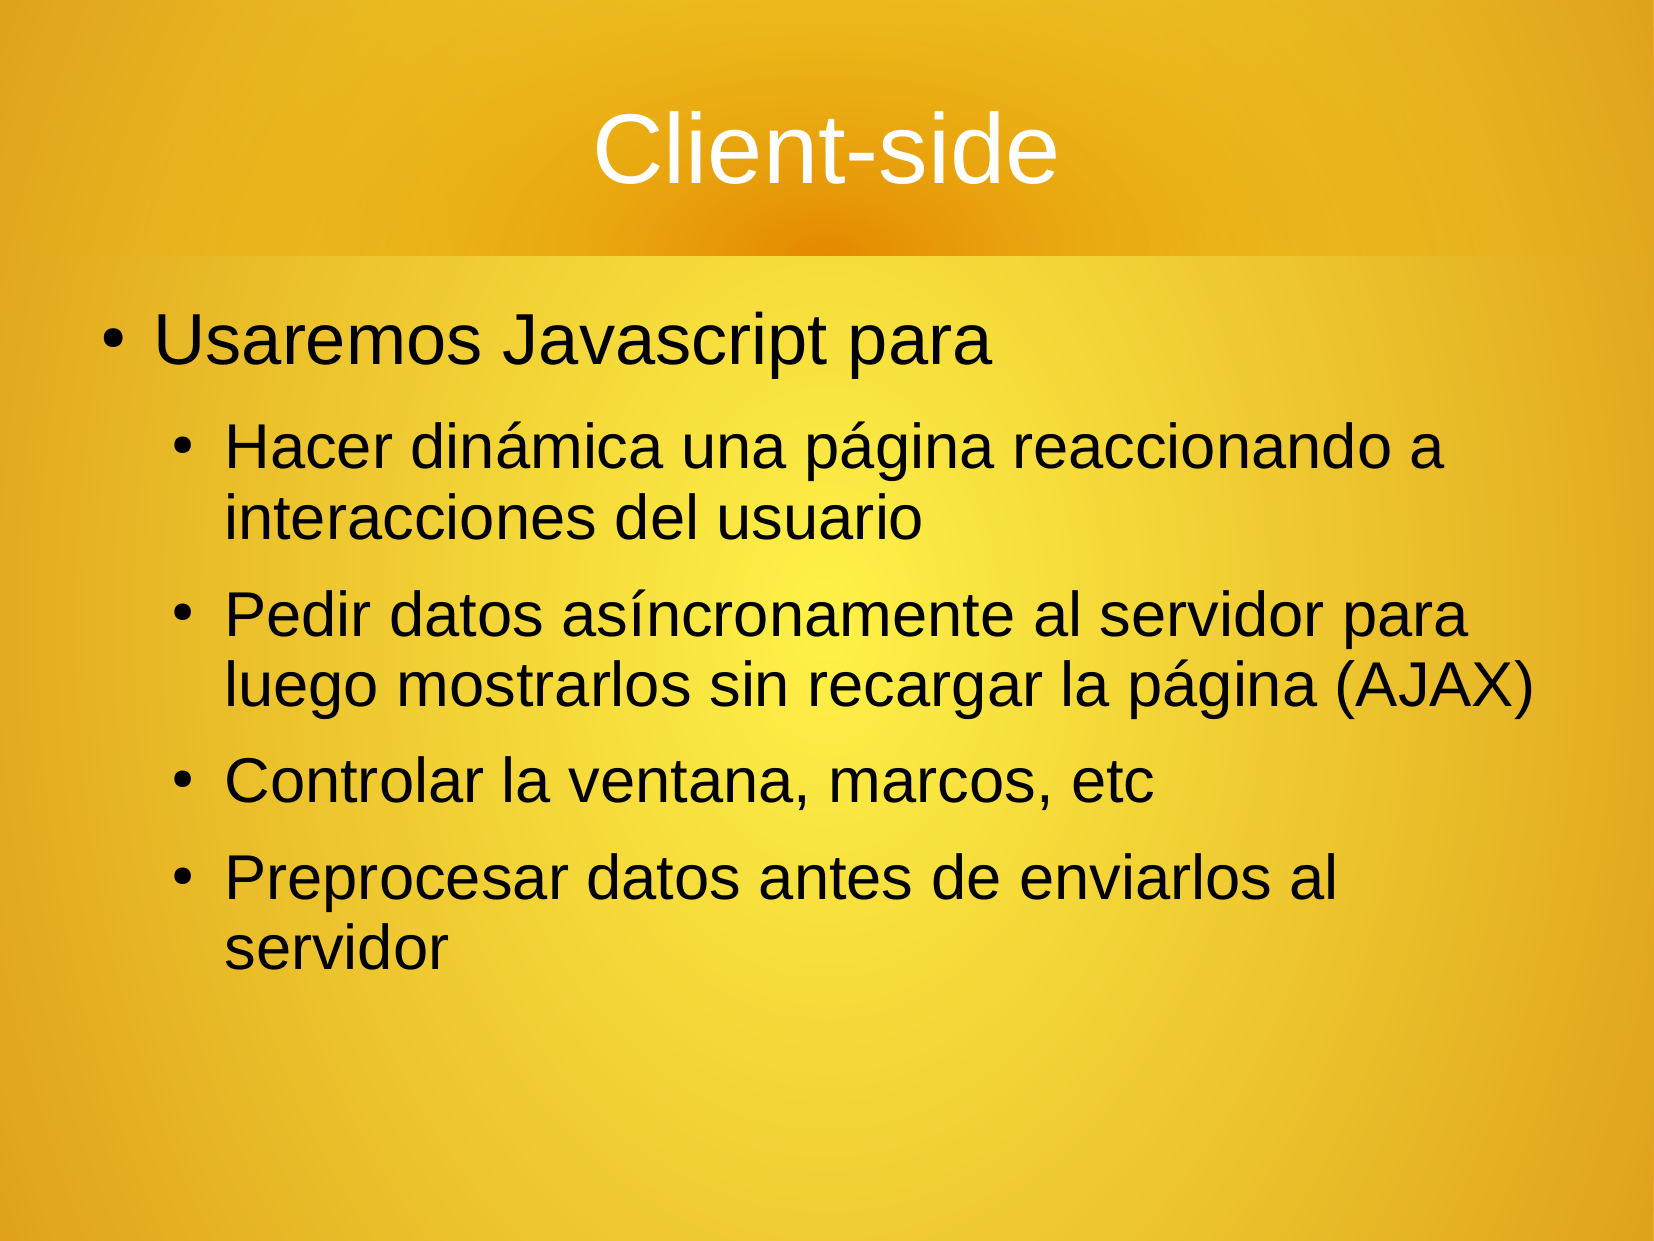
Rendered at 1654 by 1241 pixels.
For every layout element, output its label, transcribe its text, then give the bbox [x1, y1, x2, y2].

list Usaremos Javascript para Hacer dinámica una página reaccionando a interacciones del usuario Pedir datos asíncronamente al servidor para luego mostrarlos sin recargar la página (AJAX) Controlar la ventana, marcos, etc Preprocesar datos antes de enviarlos al servidor [82, 299, 1571, 1111]
title Client-side [82, 47, 1571, 252]
